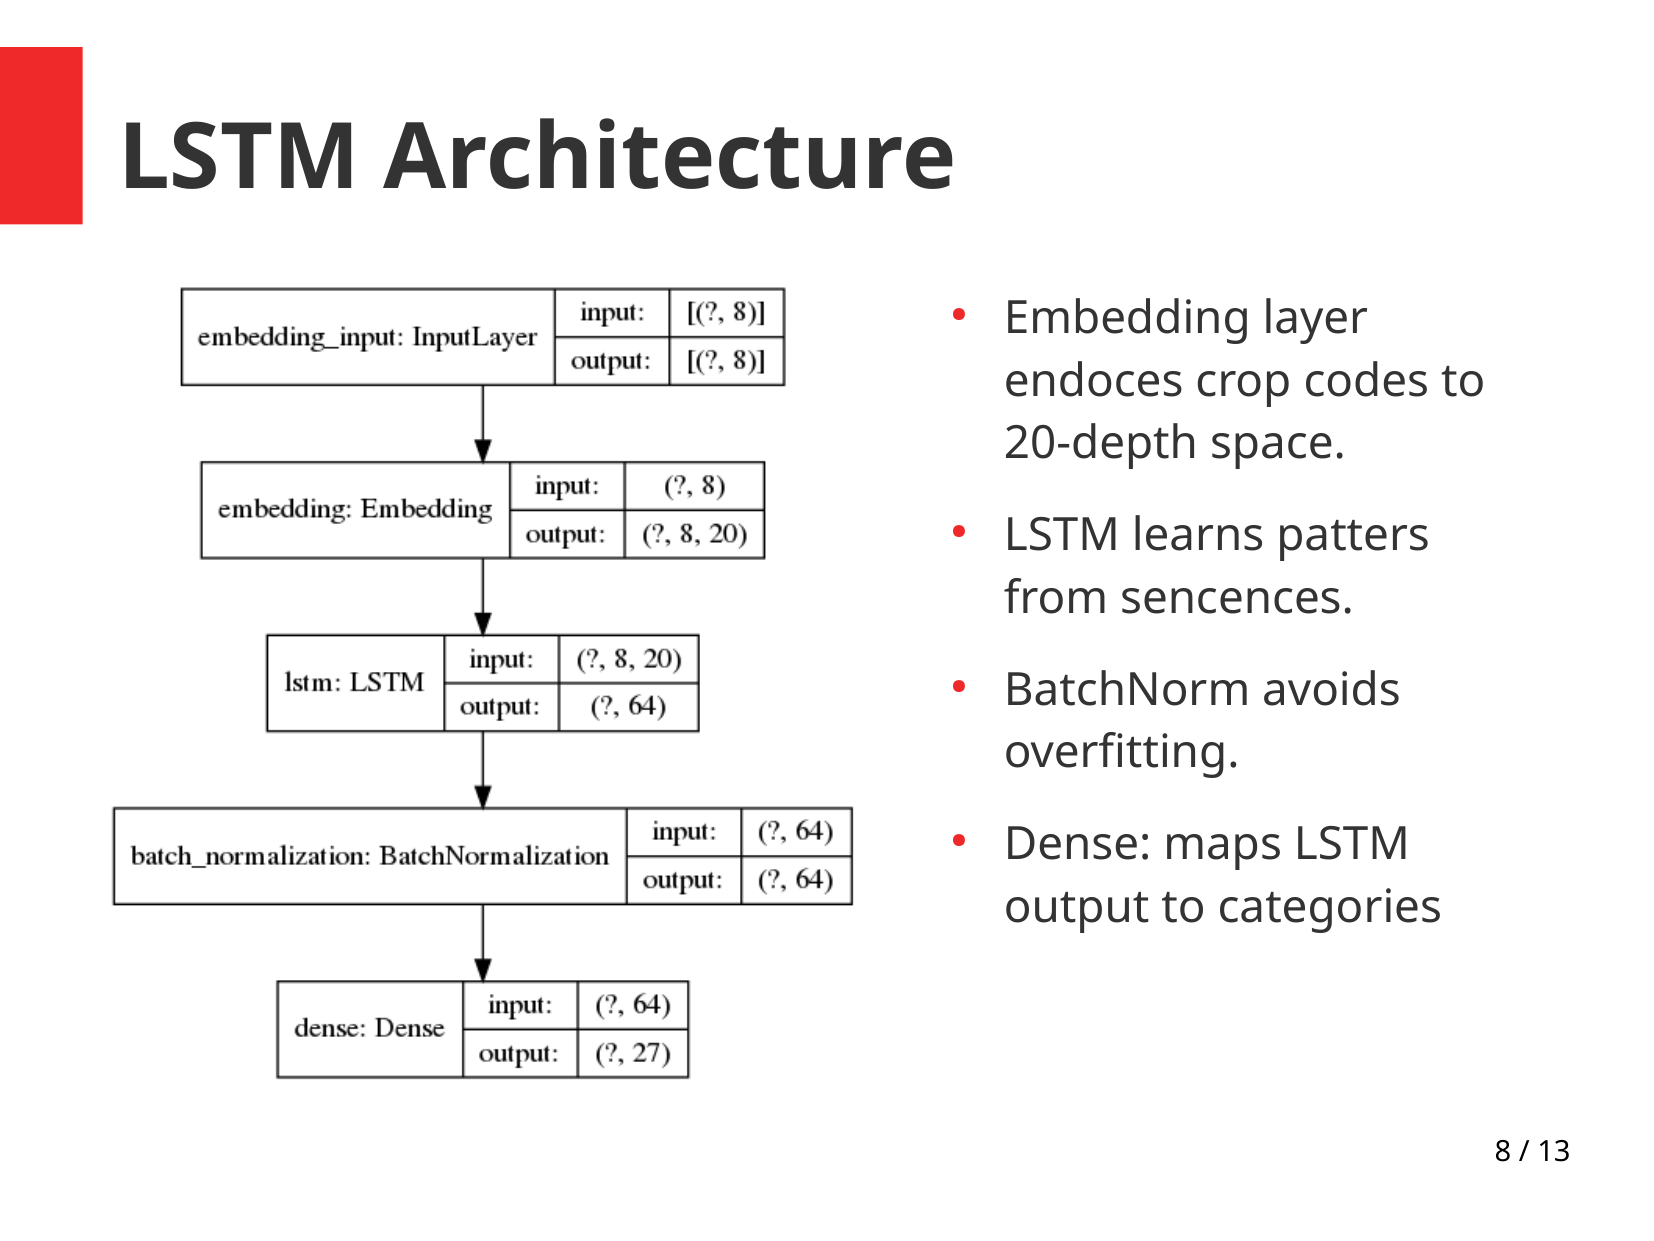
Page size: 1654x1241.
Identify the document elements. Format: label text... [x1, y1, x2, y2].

list Embedding layer endoces crop codes to 20-depth space. LSTM learns patters from sencences. BatchNorm avoids overfitting. Dense: maps LSTM output to categories [933, 284, 1524, 1146]
title LSTM Architecture [118, 49, 1571, 257]
picture [106, 280, 861, 1087]
